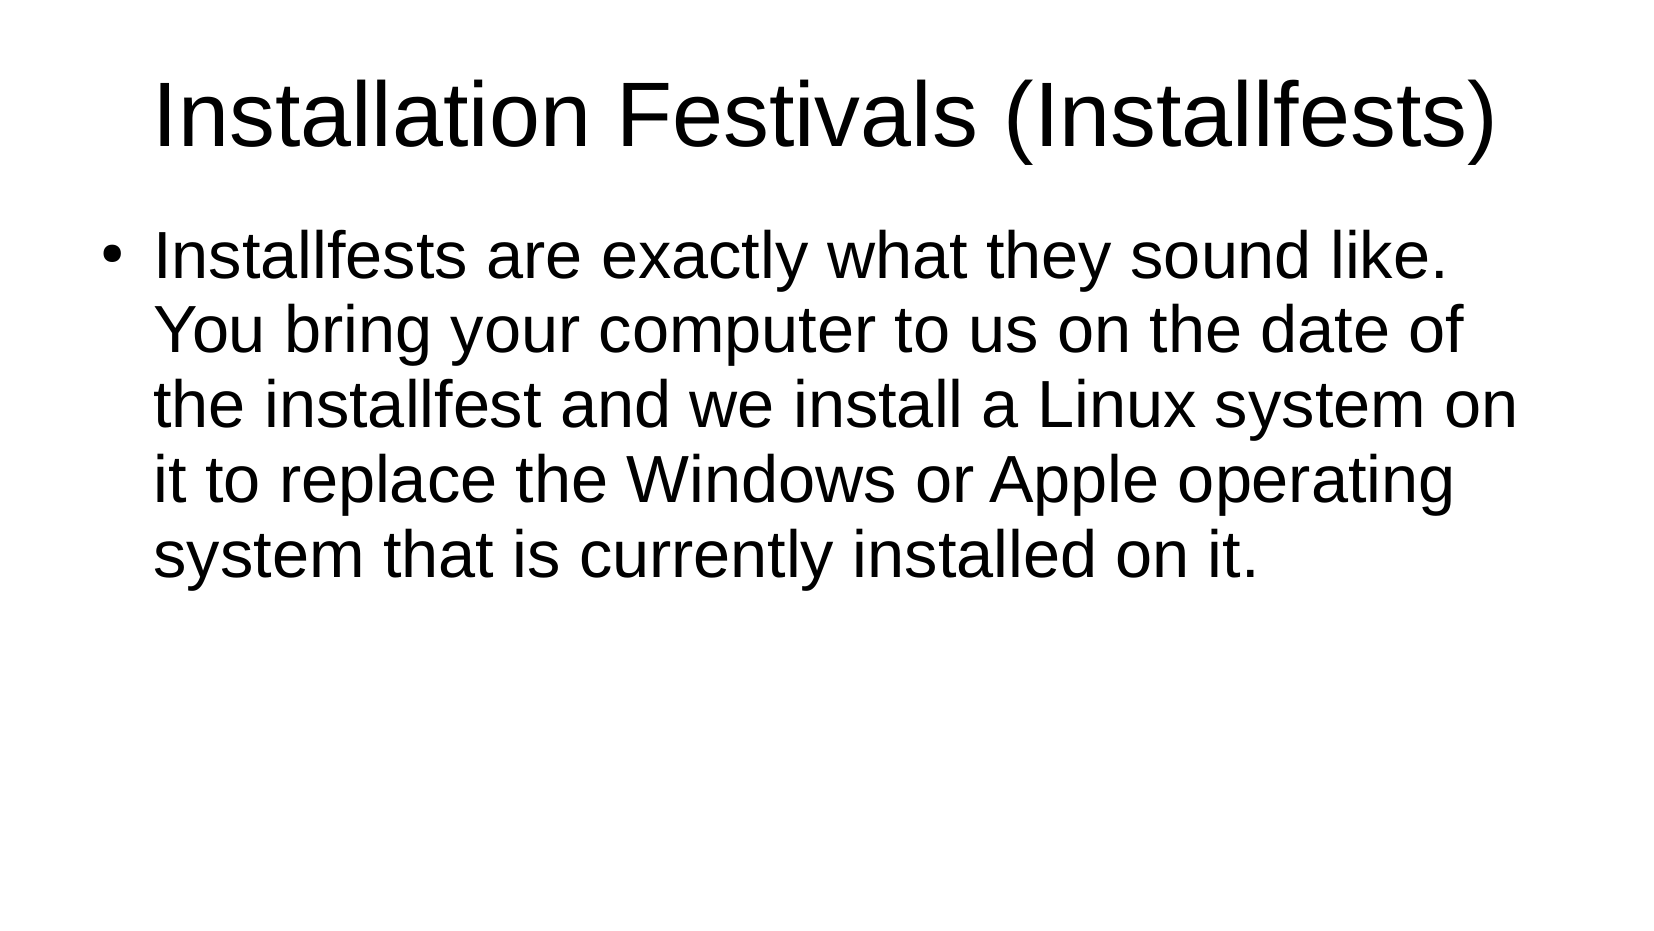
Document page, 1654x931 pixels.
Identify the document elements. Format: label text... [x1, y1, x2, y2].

list Installfests are exactly what they sound like. You bring your computer to us on the date of the installfest and we install a Linux system on it to replace the Windows or Apple operating system that is currently installed on it. [82, 217, 1571, 758]
title Installation Festivals (Installfests) [82, 37, 1571, 193]
